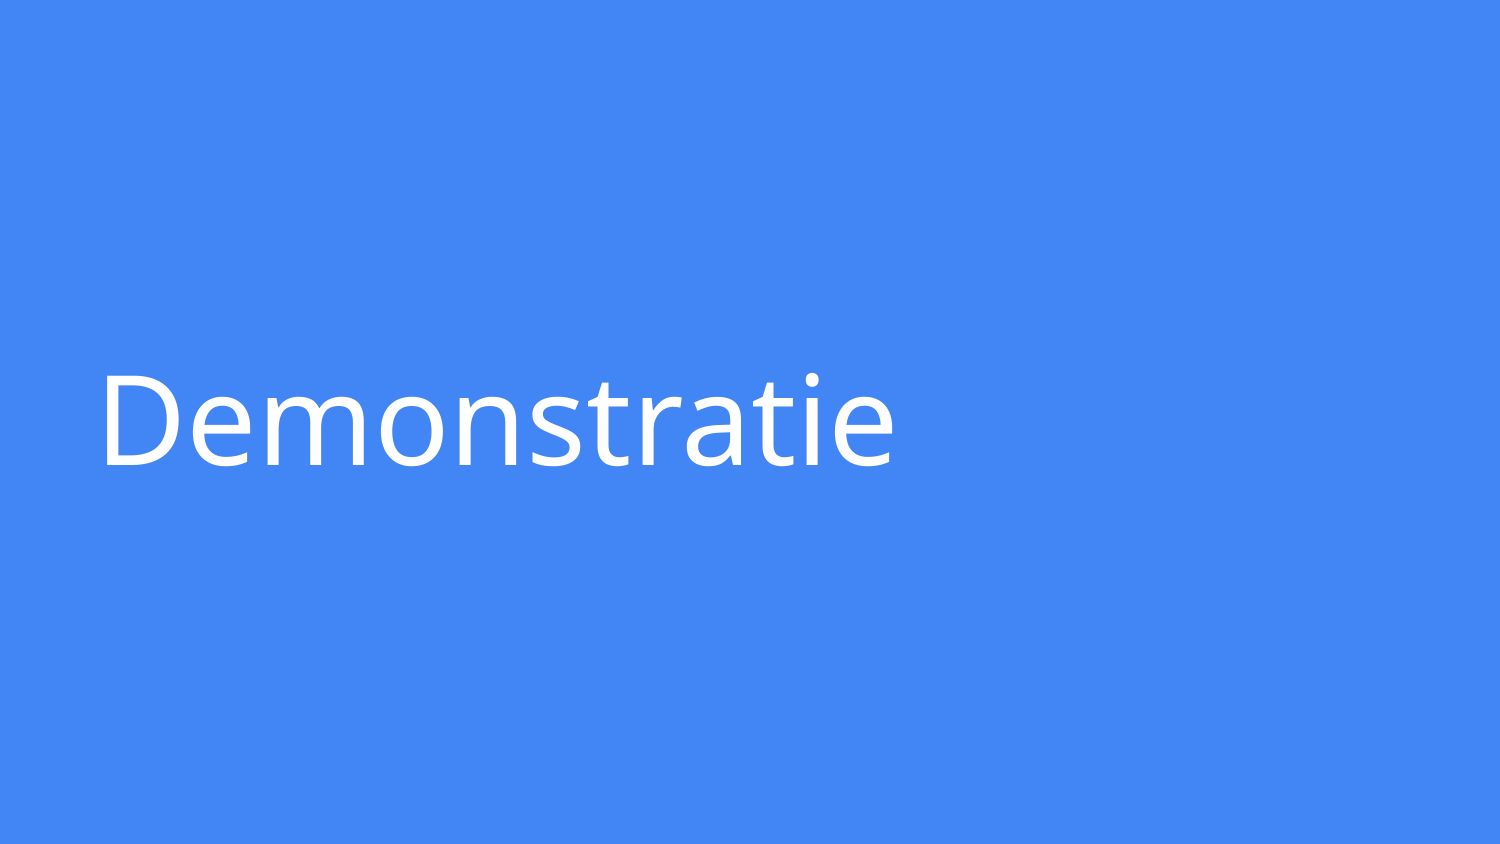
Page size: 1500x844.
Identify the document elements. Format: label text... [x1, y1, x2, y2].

title Demonstratie [80, 80, 1102, 752]
